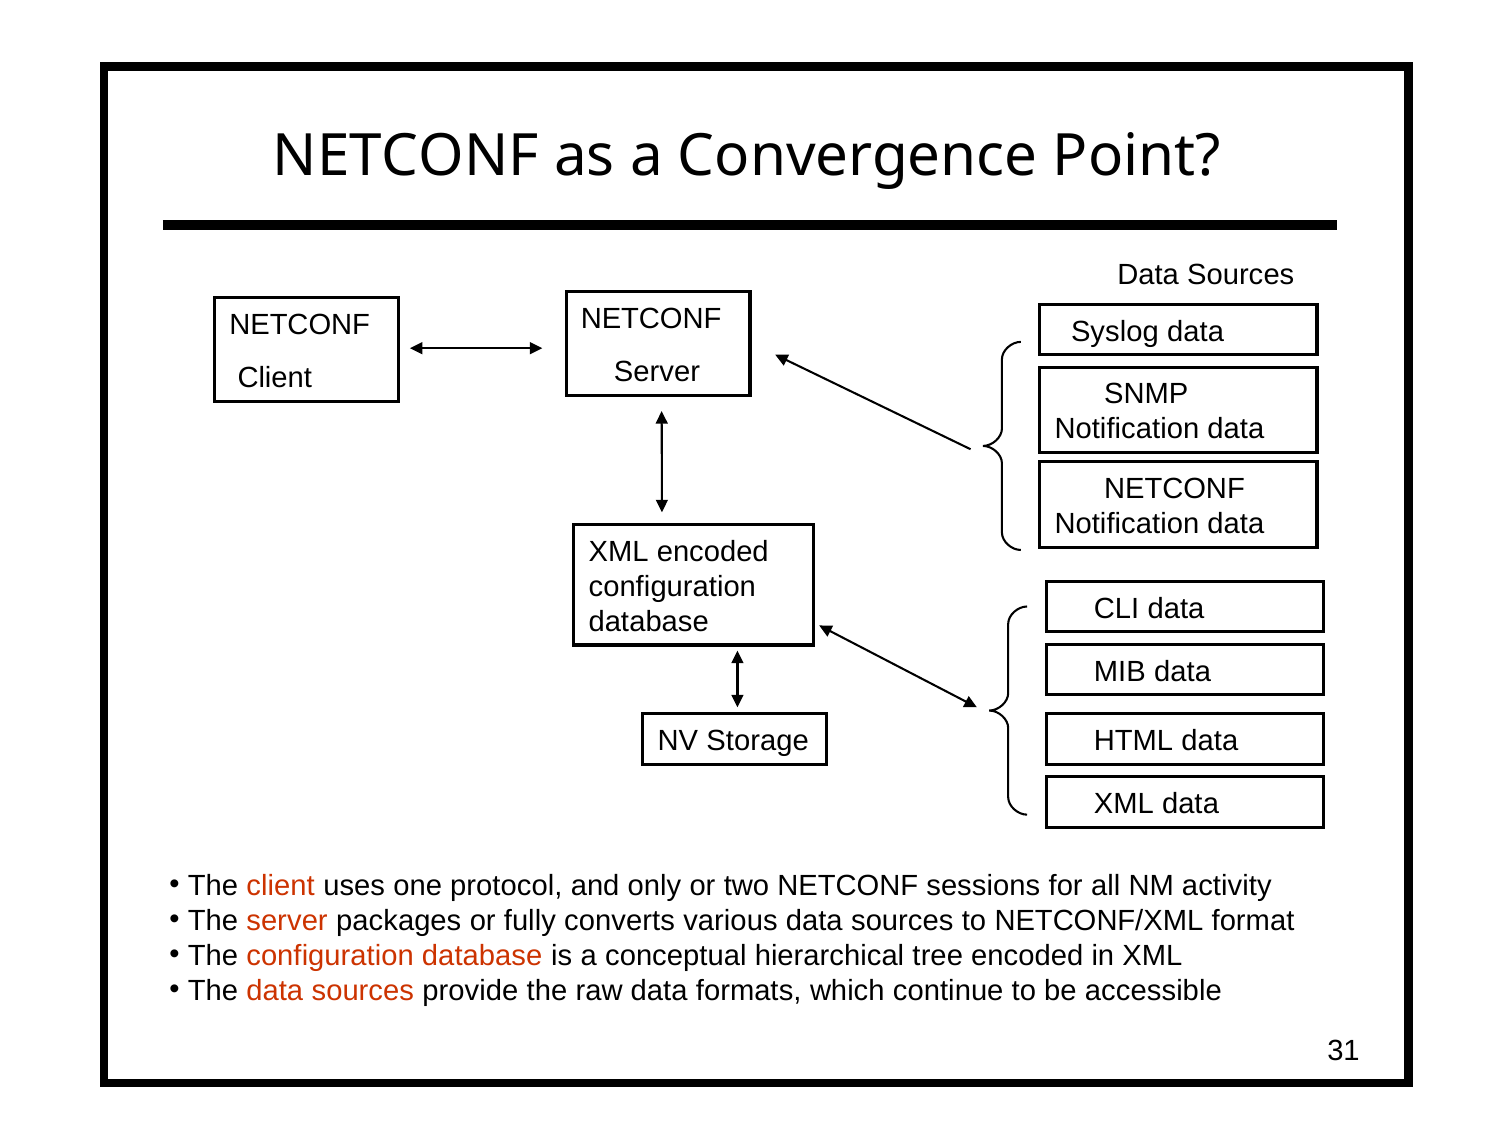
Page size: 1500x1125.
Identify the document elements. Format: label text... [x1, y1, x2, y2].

text_box NETCONF Client [214, 297, 399, 402]
text_box SNMP Notification data [1039, 367, 1317, 453]
text_box NV Storage [642, 713, 827, 765]
text_box NETCONF Notification data [1039, 461, 1317, 548]
text_box MIB data [1046, 644, 1324, 695]
text_box The client uses one protocol, and only or two NETCONF sessions for all NM activity The server packages or fully converts various data sources to NETCONF/XML format The configuration database is a conceptual hierarchical tree encoded in XML The data sources provide the raw data formats, which continue to be accessible [154, 858, 1346, 1014]
text_box Data Sources [1102, 247, 1310, 298]
text_box XML data [1046, 776, 1324, 828]
title NETCONF as a Convergence Point? [162, 87, 1332, 200]
text_box XML encoded configuration database [573, 524, 814, 646]
text_box NETCONF Server [566, 291, 751, 396]
text_box HTML data [1046, 713, 1324, 765]
text_box Syslog data [1039, 304, 1317, 355]
text_box CLI data [1046, 581, 1324, 632]
